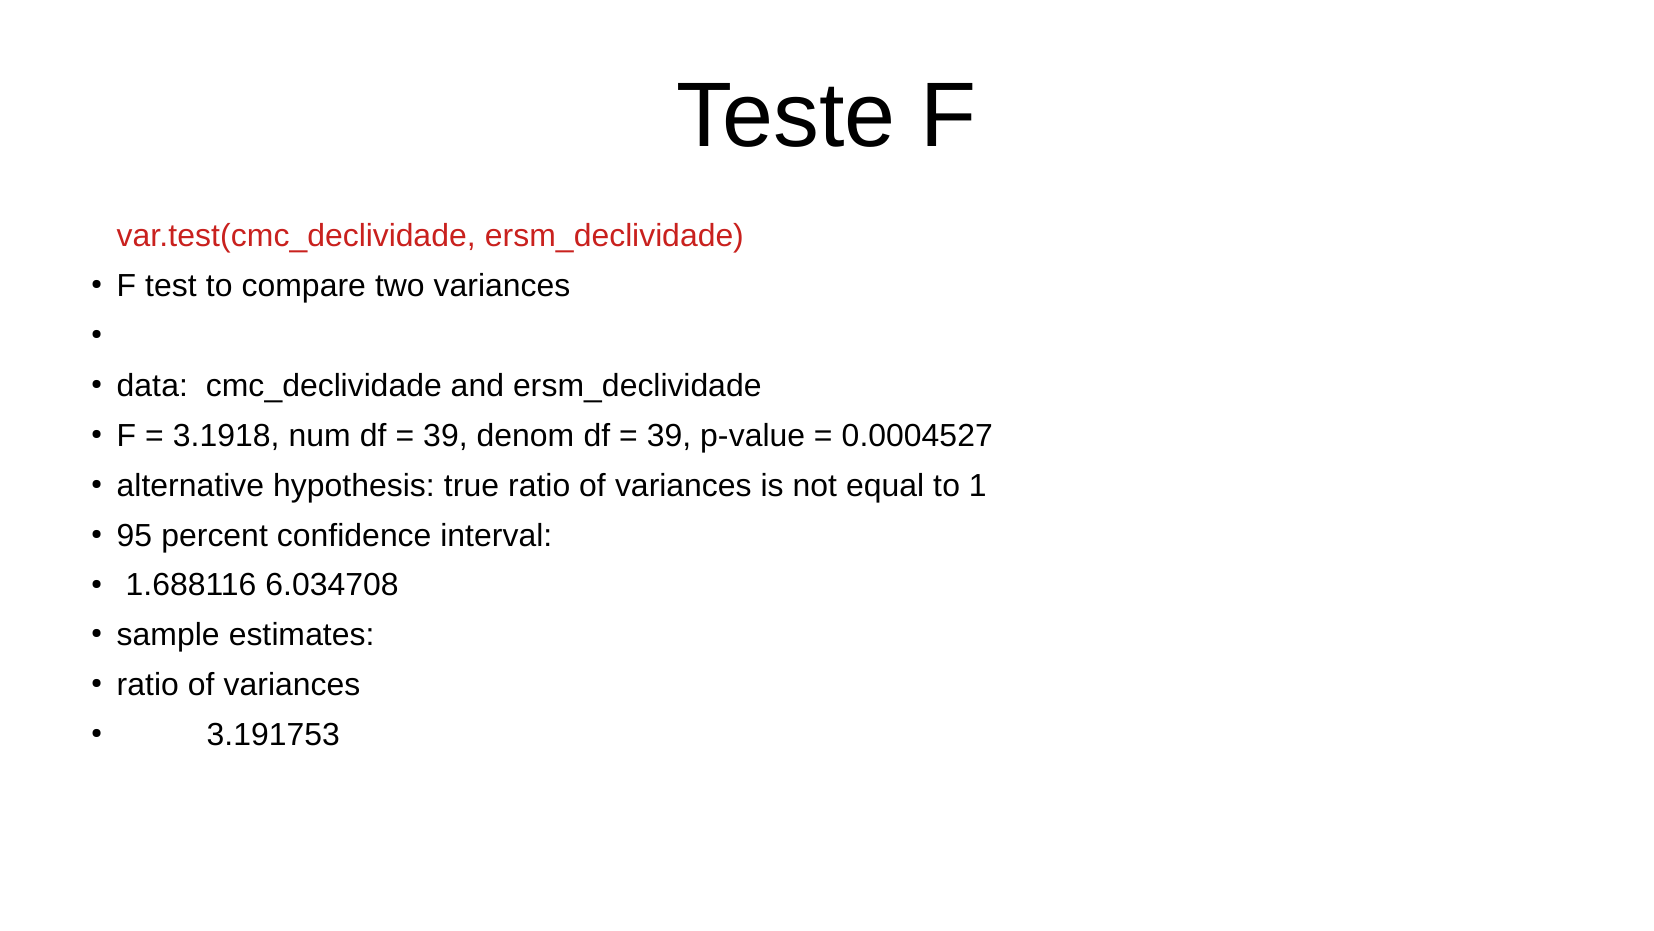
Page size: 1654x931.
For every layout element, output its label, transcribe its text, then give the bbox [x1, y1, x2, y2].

list var.test(cmc_declividade, ersm_declividade) F test to compare two variances data: cmc_declividade and ersm_declividade F = 3.1918, num df = 39, denom df = 39, p-value = 0.0004527 alternative hypothesis: true ratio of variances is not equal to 1 95 percent confidence interval: 1.688116 6.034708 sample estimates: ratio of variances 3.191753 [82, 217, 1571, 758]
title Teste F [82, 37, 1571, 193]
